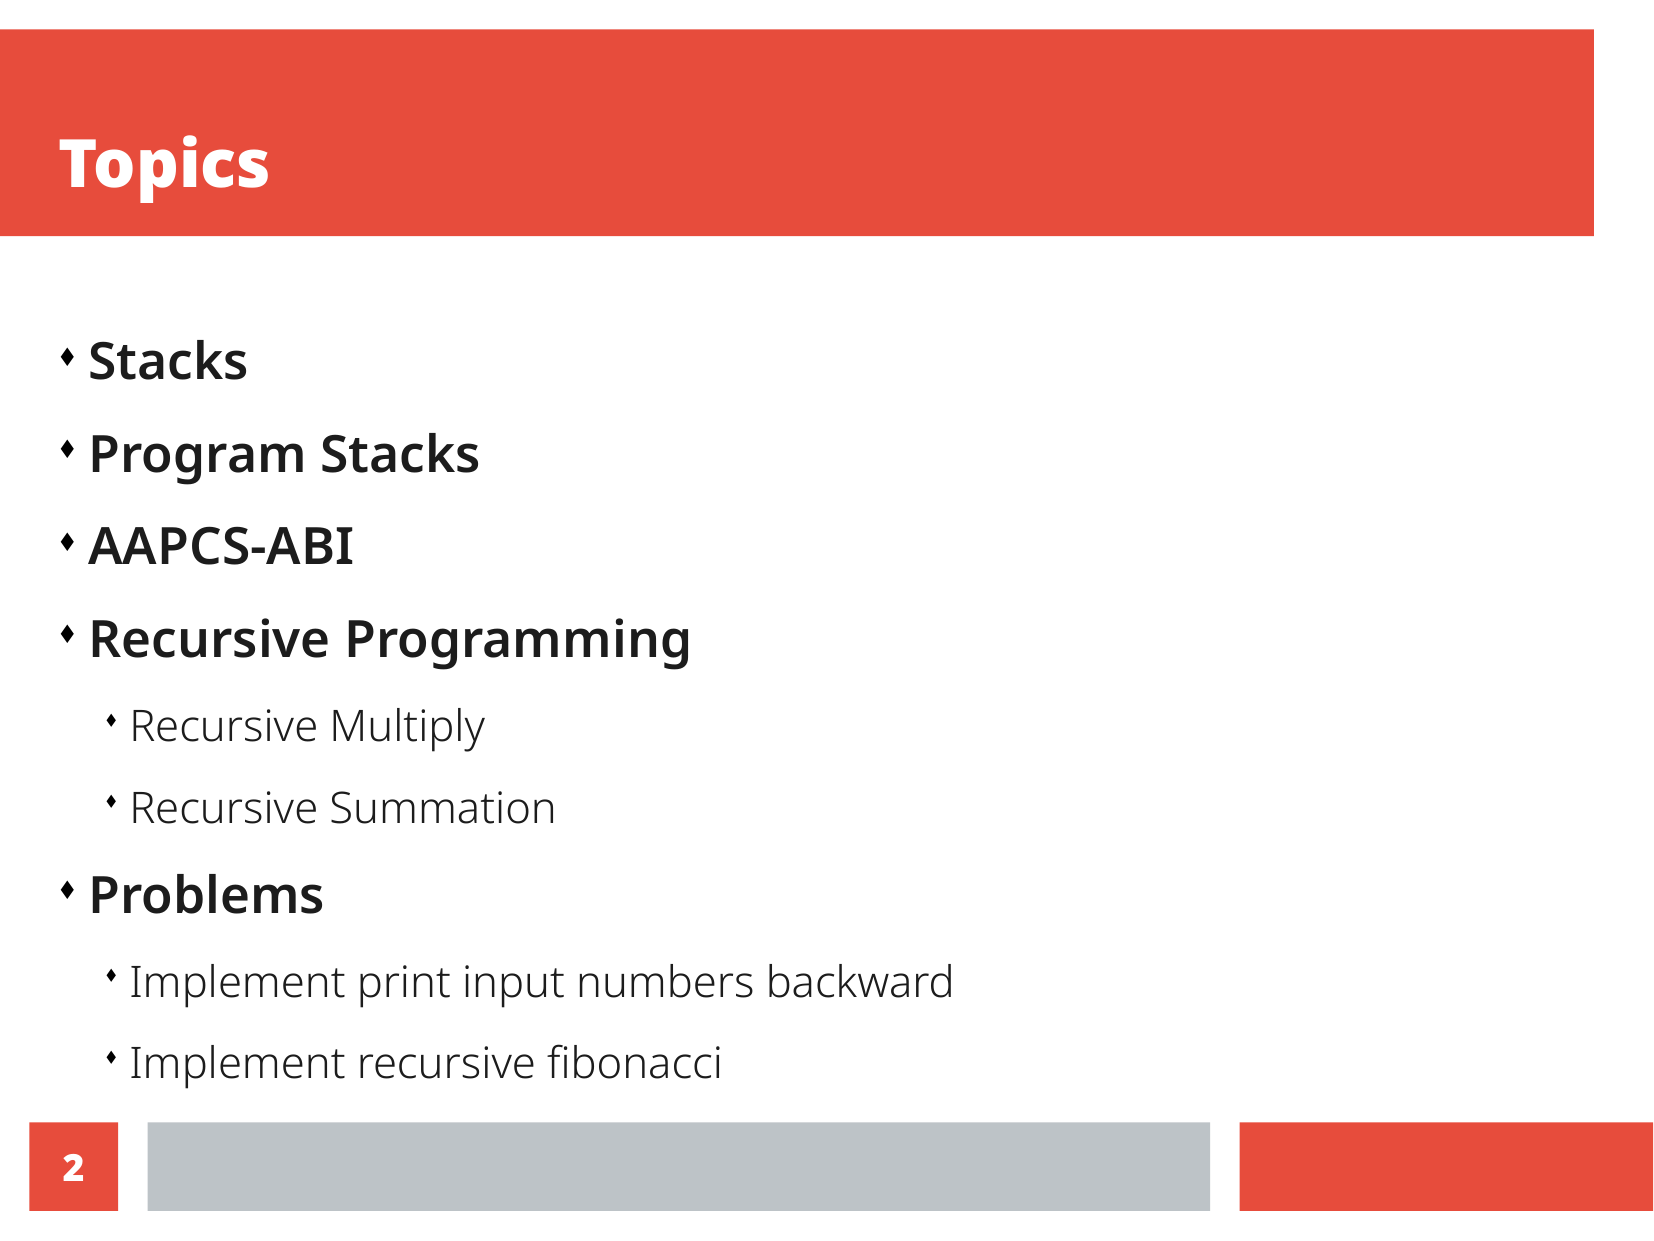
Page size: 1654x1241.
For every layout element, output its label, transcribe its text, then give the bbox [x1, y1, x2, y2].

title Topics [58, 59, 1594, 207]
list Stacks Program Stacks AAPCS-ABI Recursive Programming Recursive Multiply Recursive Summation Problems Implement print input numbers backward Implement recursive fibonacci [58, 324, 1565, 1093]
